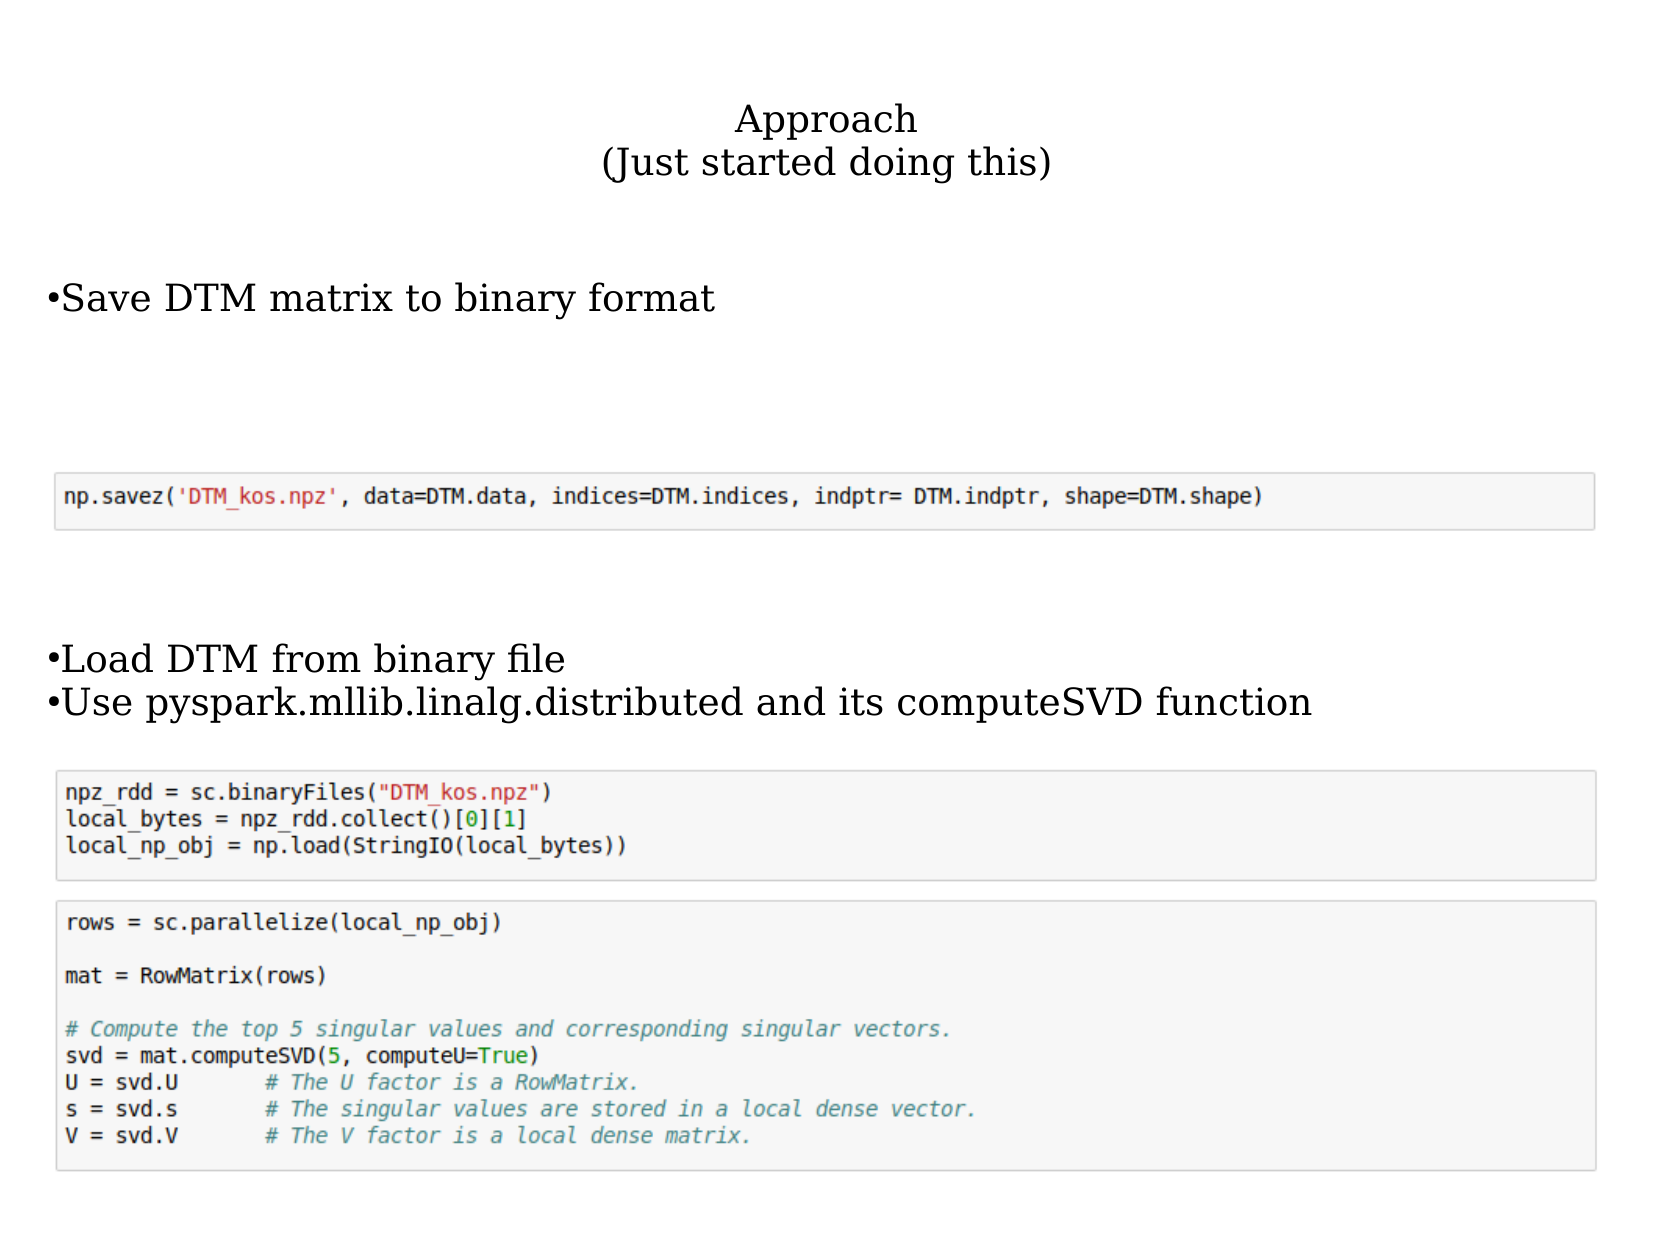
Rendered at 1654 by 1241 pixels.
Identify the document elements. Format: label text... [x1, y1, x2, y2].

text_box Save DTM matrix to binary format [32, 269, 766, 329]
text_box Approach (Just started doing this) [585, 90, 1068, 192]
picture [45, 463, 1605, 542]
text_box Load DTM from binary file Use pyspark.mllib.linalg.distributed and its computeSVD function [32, 630, 1352, 732]
picture [45, 765, 1608, 1181]
